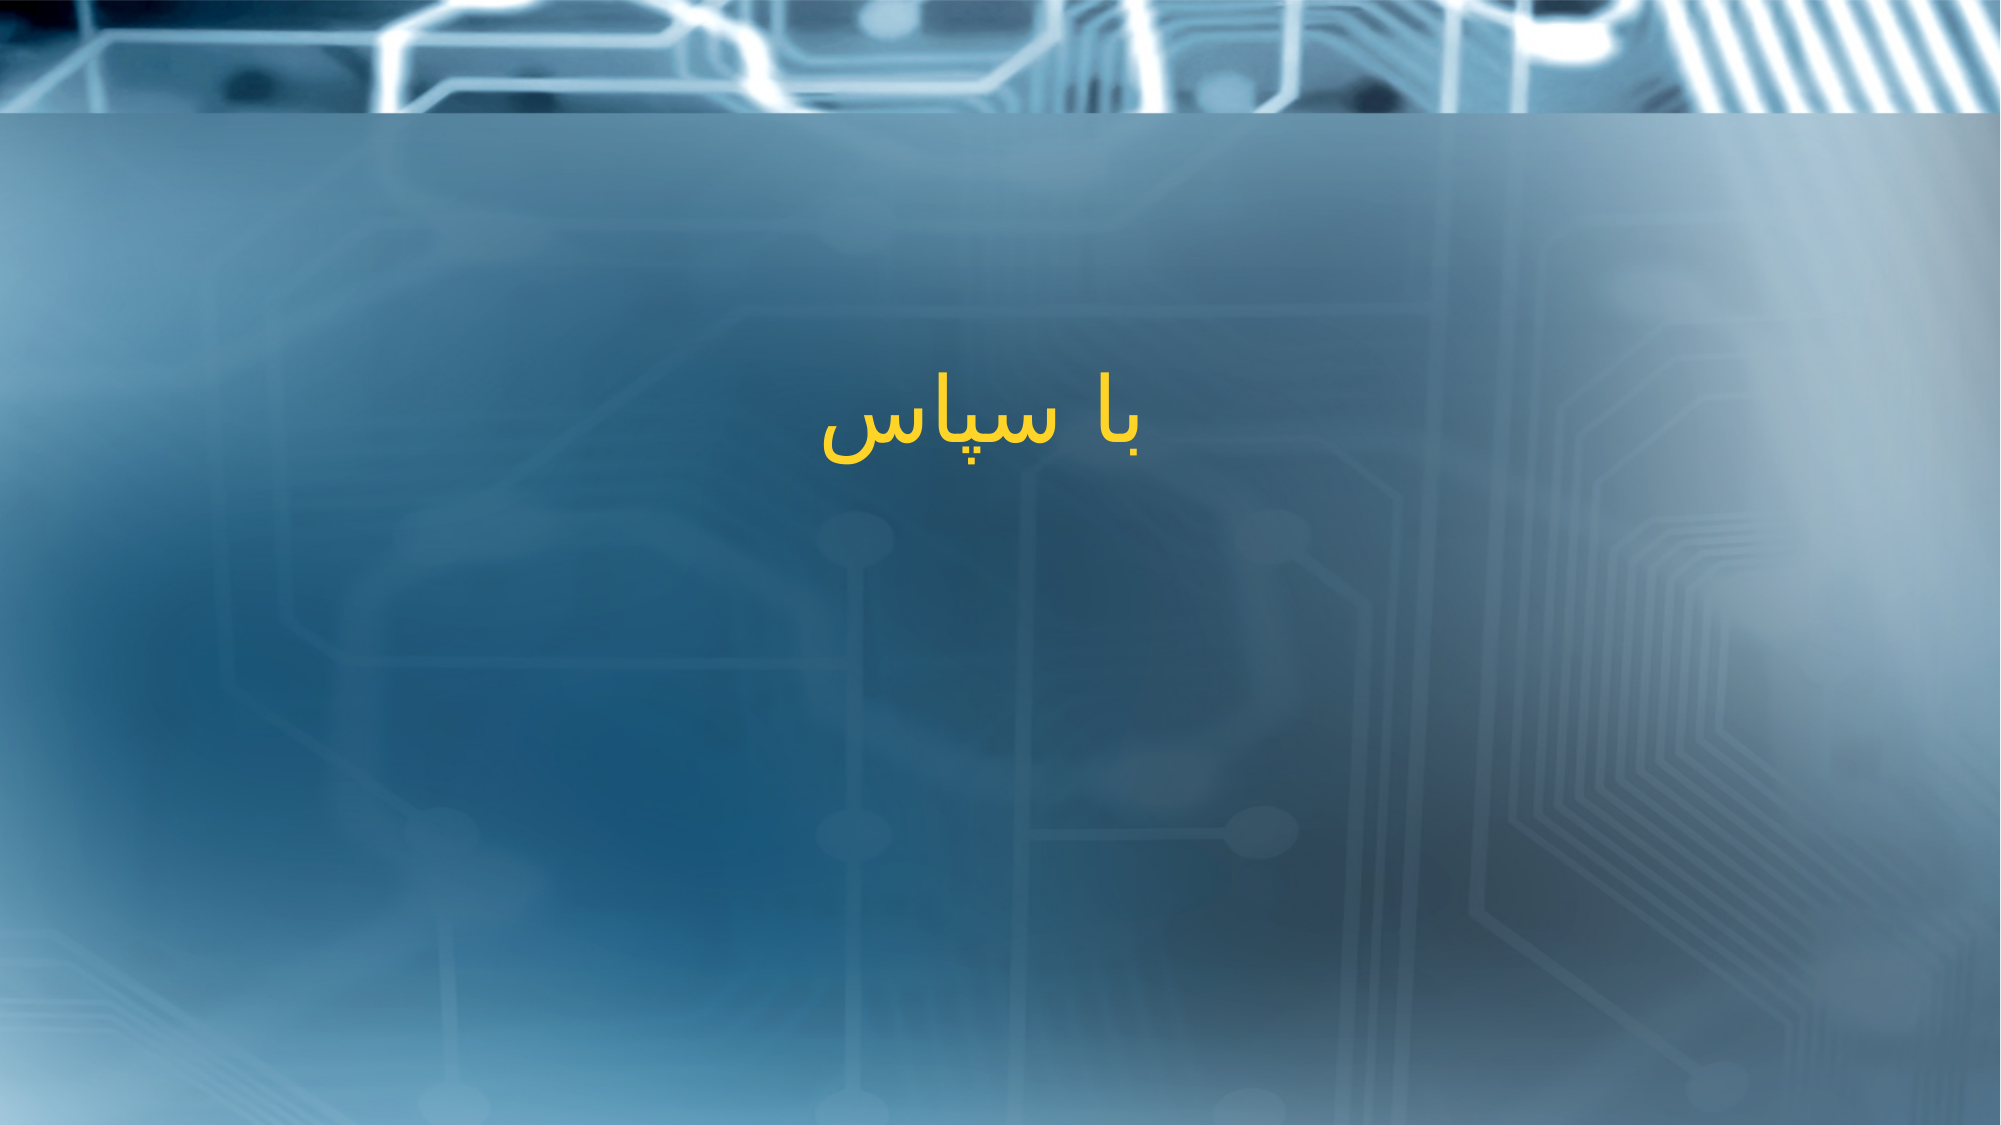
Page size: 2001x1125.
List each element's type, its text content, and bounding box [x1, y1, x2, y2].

picture [0, 0, 2001, 1125]
text_box با سپاس [45, 45, 1920, 1050]
